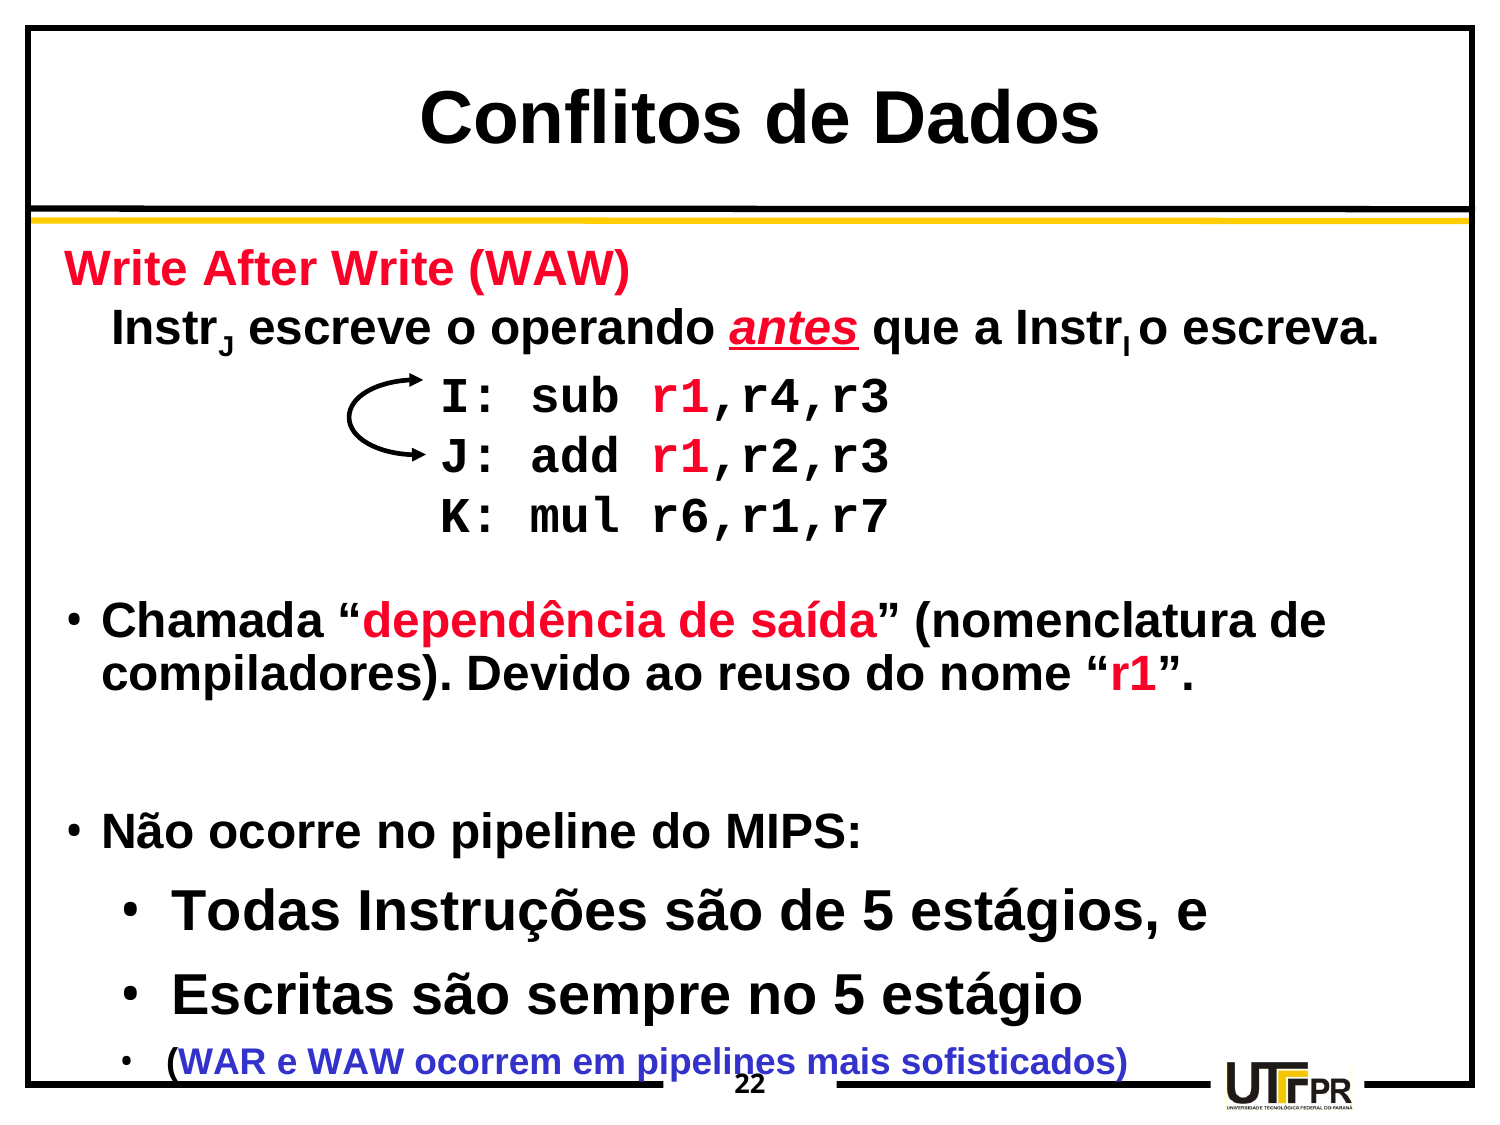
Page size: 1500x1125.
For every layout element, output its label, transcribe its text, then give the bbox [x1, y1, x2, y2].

title Conflitos de Dados [29, 36, 1464, 200]
text_box I: sub r1,r4,r3 J: add r1,r2,r3 K: mul r6,r1,r7 [424, 355, 975, 551]
list Write After Write (WAW) InstrJ escreve o operando antes que a InstrI o escreva. Chamada “dependência de saída” (nomenclatura de compiladores). Devido ao reuso do nome “r1”. Não ocorre no pipeline do MIPS: Todas Instruções são de 5 estágios, e Escritas são sempre no 5 estágio (WAR e WAW ocorrem em pipelines mais sofisticados) [49, 235, 1436, 1094]
picture [1226, 1094, 1353, 1110]
